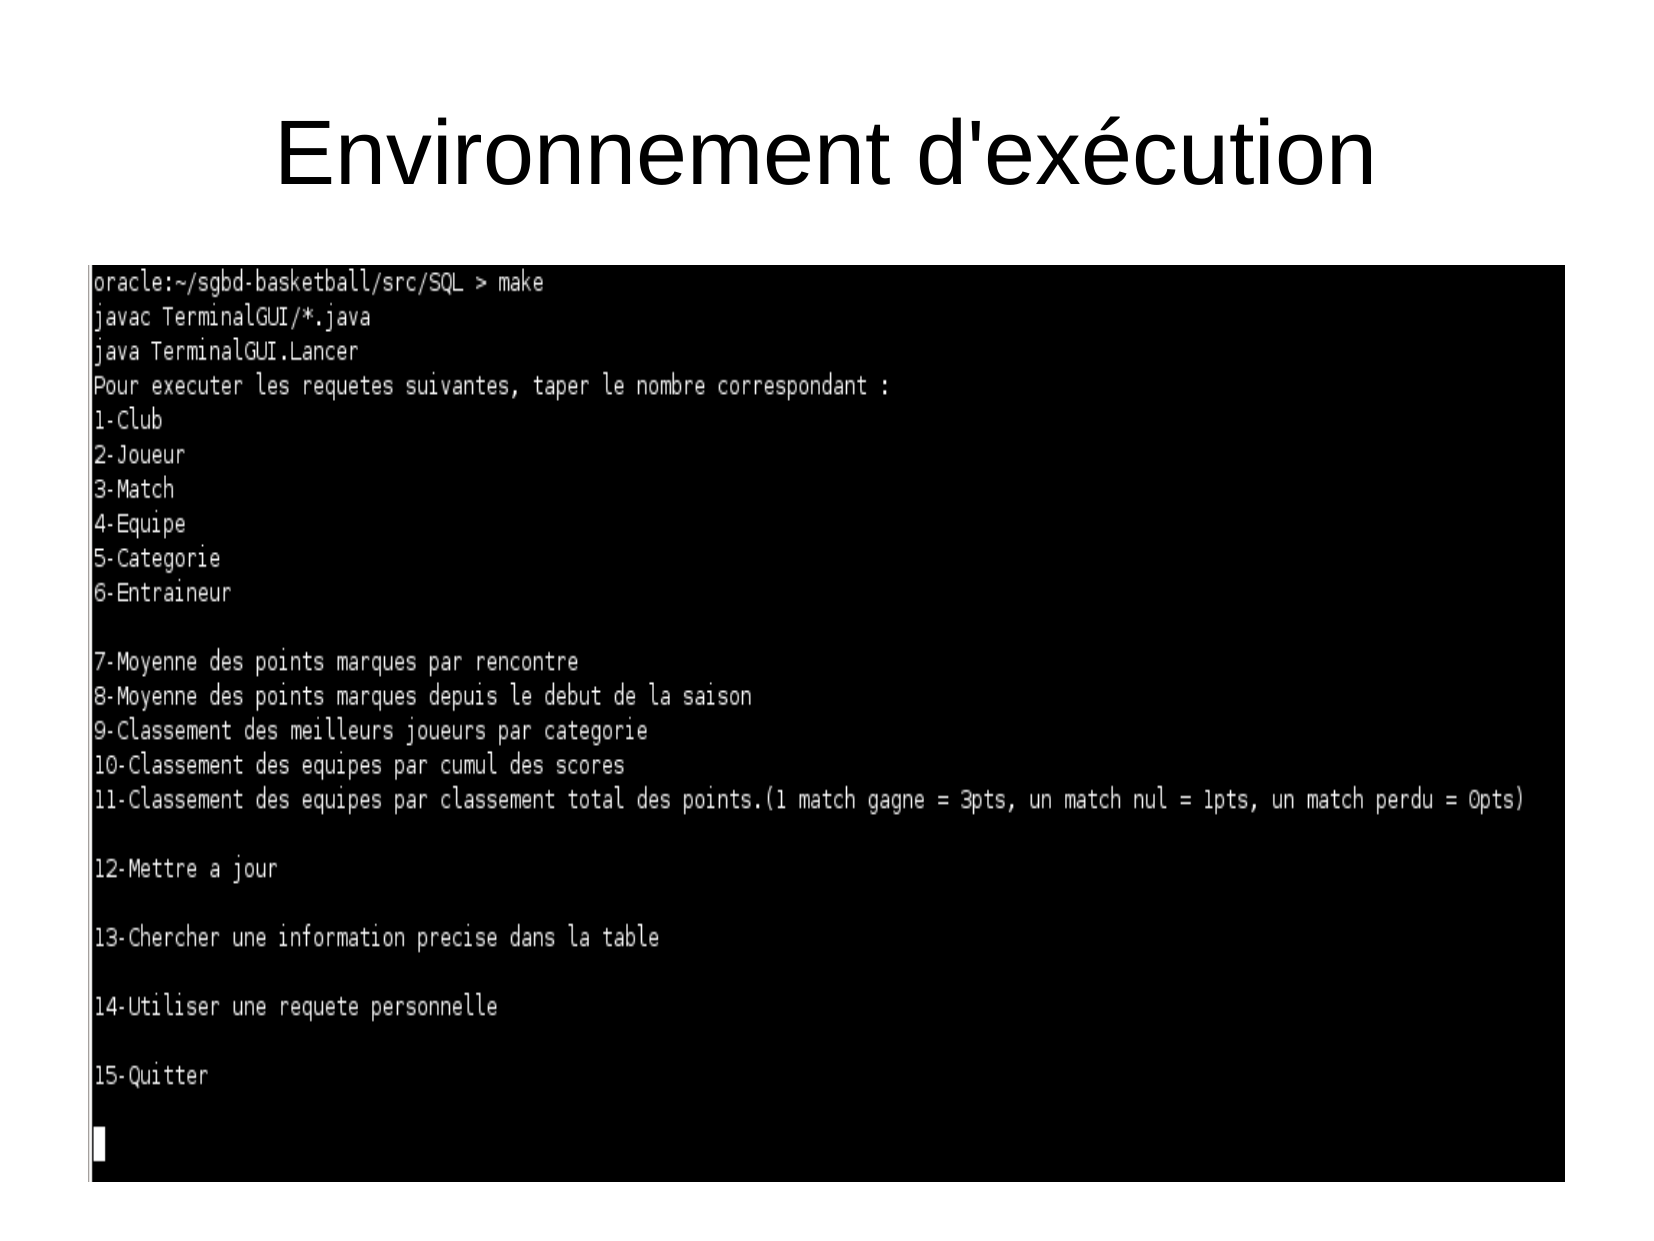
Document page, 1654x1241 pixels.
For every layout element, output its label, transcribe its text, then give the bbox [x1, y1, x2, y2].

picture [88, 265, 1565, 1182]
title Environnement d'exécution [82, 56, 1571, 250]
